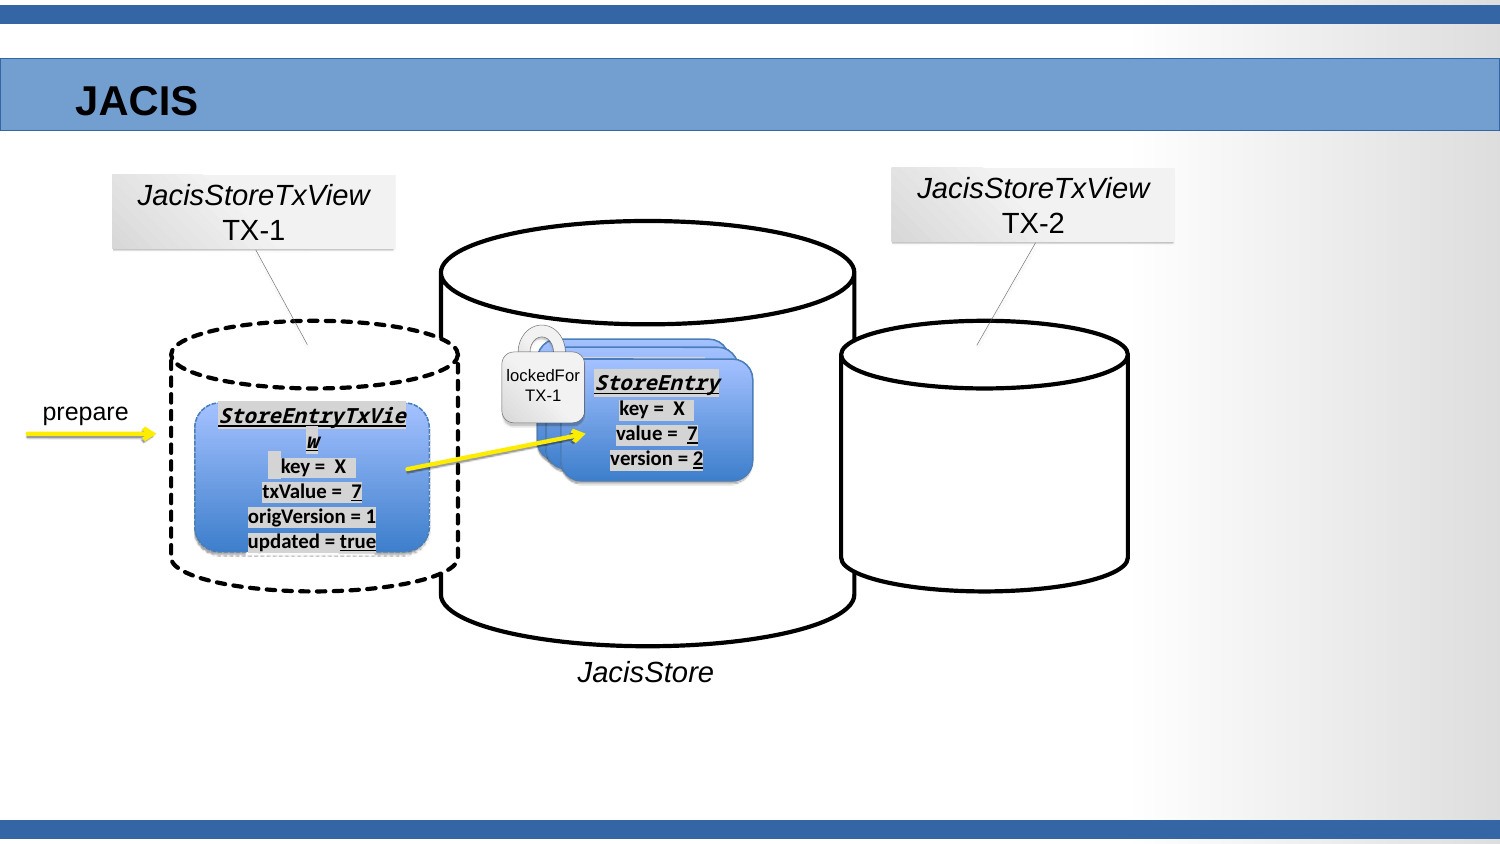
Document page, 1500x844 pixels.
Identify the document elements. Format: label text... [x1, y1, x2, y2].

text_box lockedFor TX-1 [490, 357, 597, 413]
title JACIS [63, 52, 1199, 151]
text_box prepare [27, 388, 146, 433]
title JACIS – Object type specification [171, 320, 458, 389]
text_box StoreEntry key = X value = 42 version = 1 [563, 339, 727, 349]
text_box JacisStore [533, 646, 759, 697]
title JACIS – Object type specification [440, 220, 855, 325]
text_box JacisStoreTxView TX-2 [892, 168, 1175, 242]
text_box StoreEntry key = X value = 7 version = 2 [560, 359, 753, 481]
text_box StoreEntryTxView key = X txValue = 7 origVersion = 1 updated = true [194, 403, 430, 552]
text_box StoreEntry key = X value = 42 version = 1 [566, 347, 737, 359]
text_box [171, 274, 1128, 646]
title JACIS – Object type specification [841, 320, 1128, 389]
text_box JacisStoreTxView TX-1 [112, 175, 396, 249]
